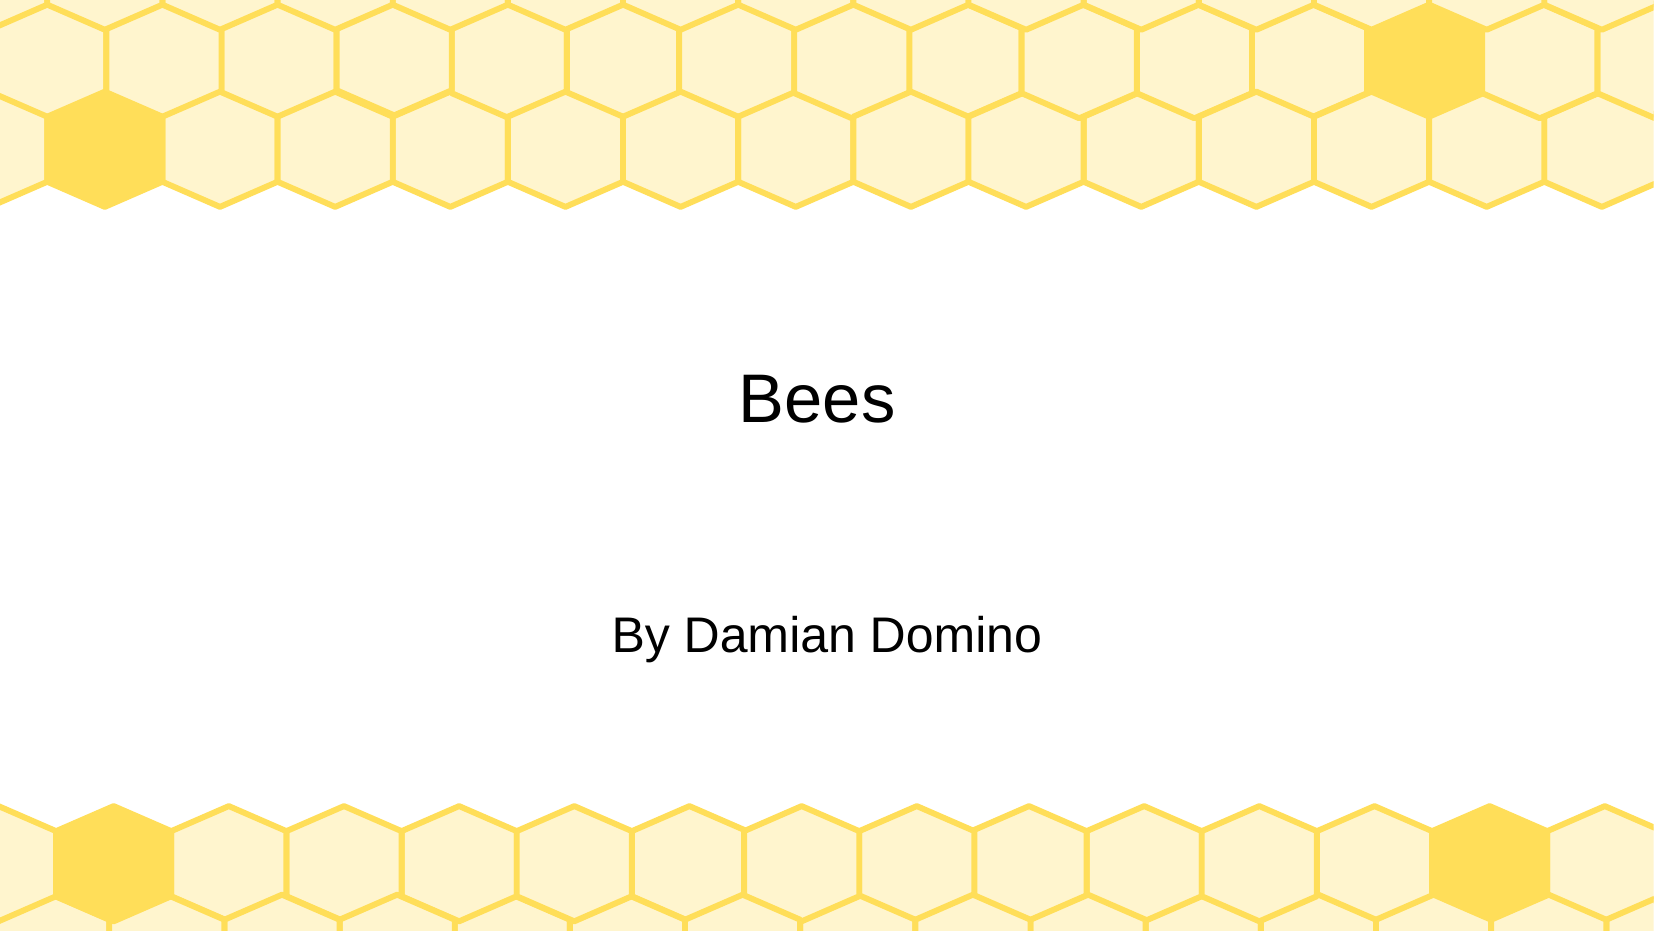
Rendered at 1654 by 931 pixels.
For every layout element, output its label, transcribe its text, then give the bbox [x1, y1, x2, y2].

title Bees [88, 295, 1565, 502]
subtitle By Damian Domino [88, 561, 1565, 709]
